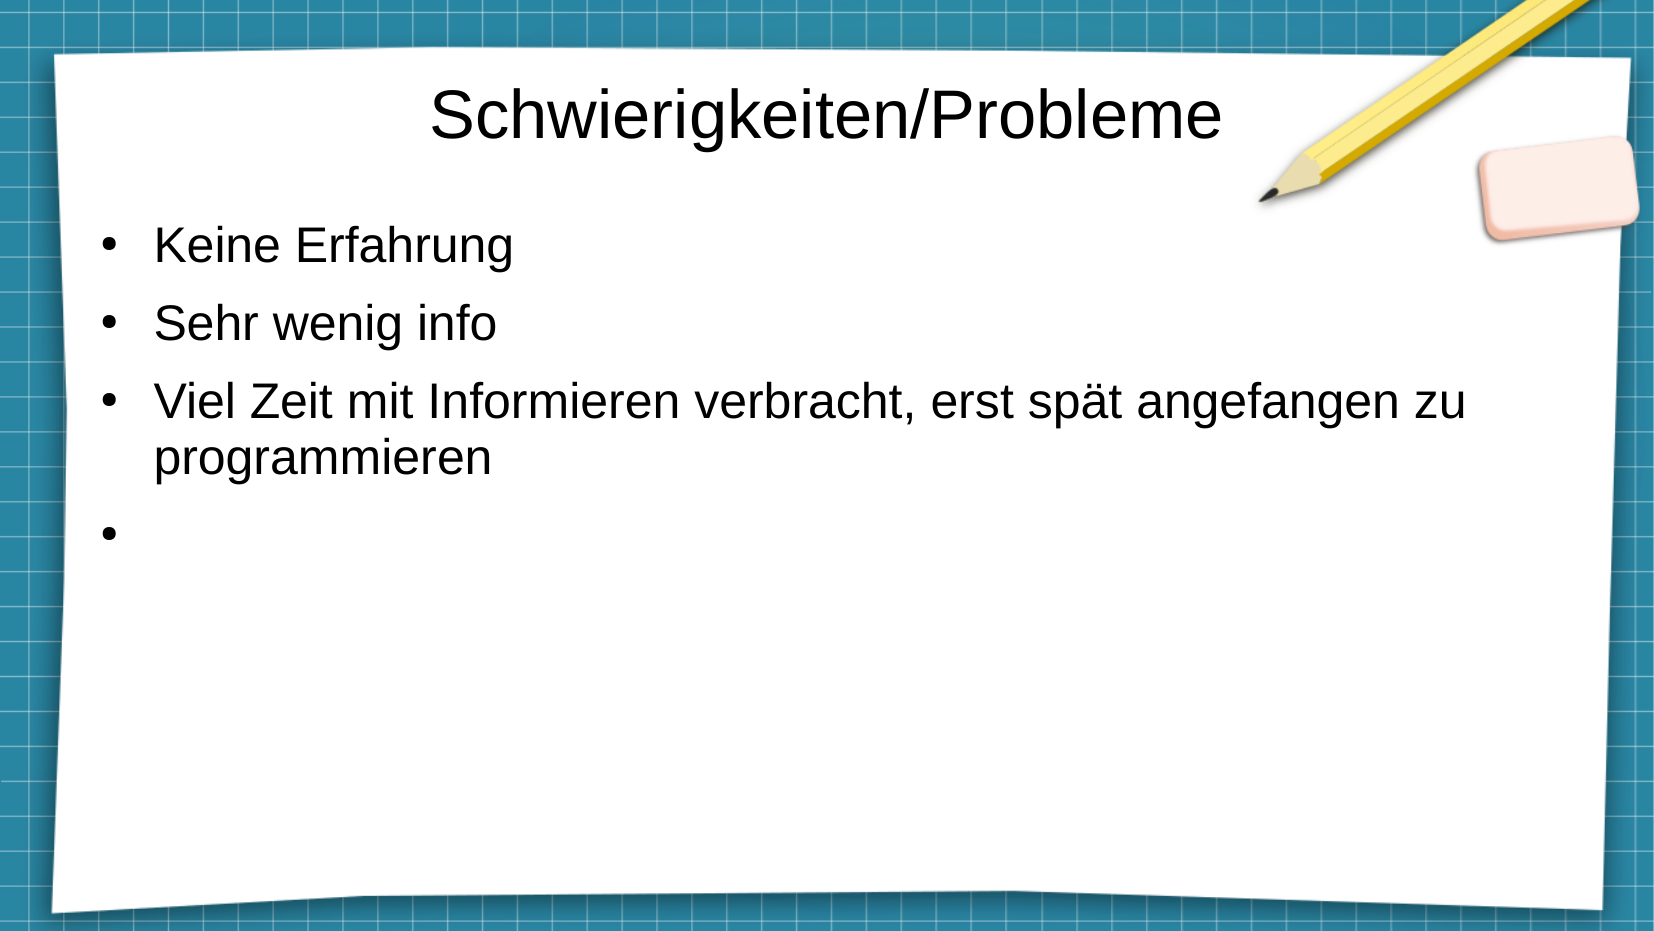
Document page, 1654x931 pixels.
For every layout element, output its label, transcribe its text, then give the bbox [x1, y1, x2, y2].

title Schwierigkeiten/Probleme [82, 37, 1571, 193]
picture [0, 0, 1654, 931]
list Keine Erfahrung Sehr wenig info Viel Zeit mit Informieren verbracht, erst spät angefangen zu programmieren [82, 217, 1571, 758]
